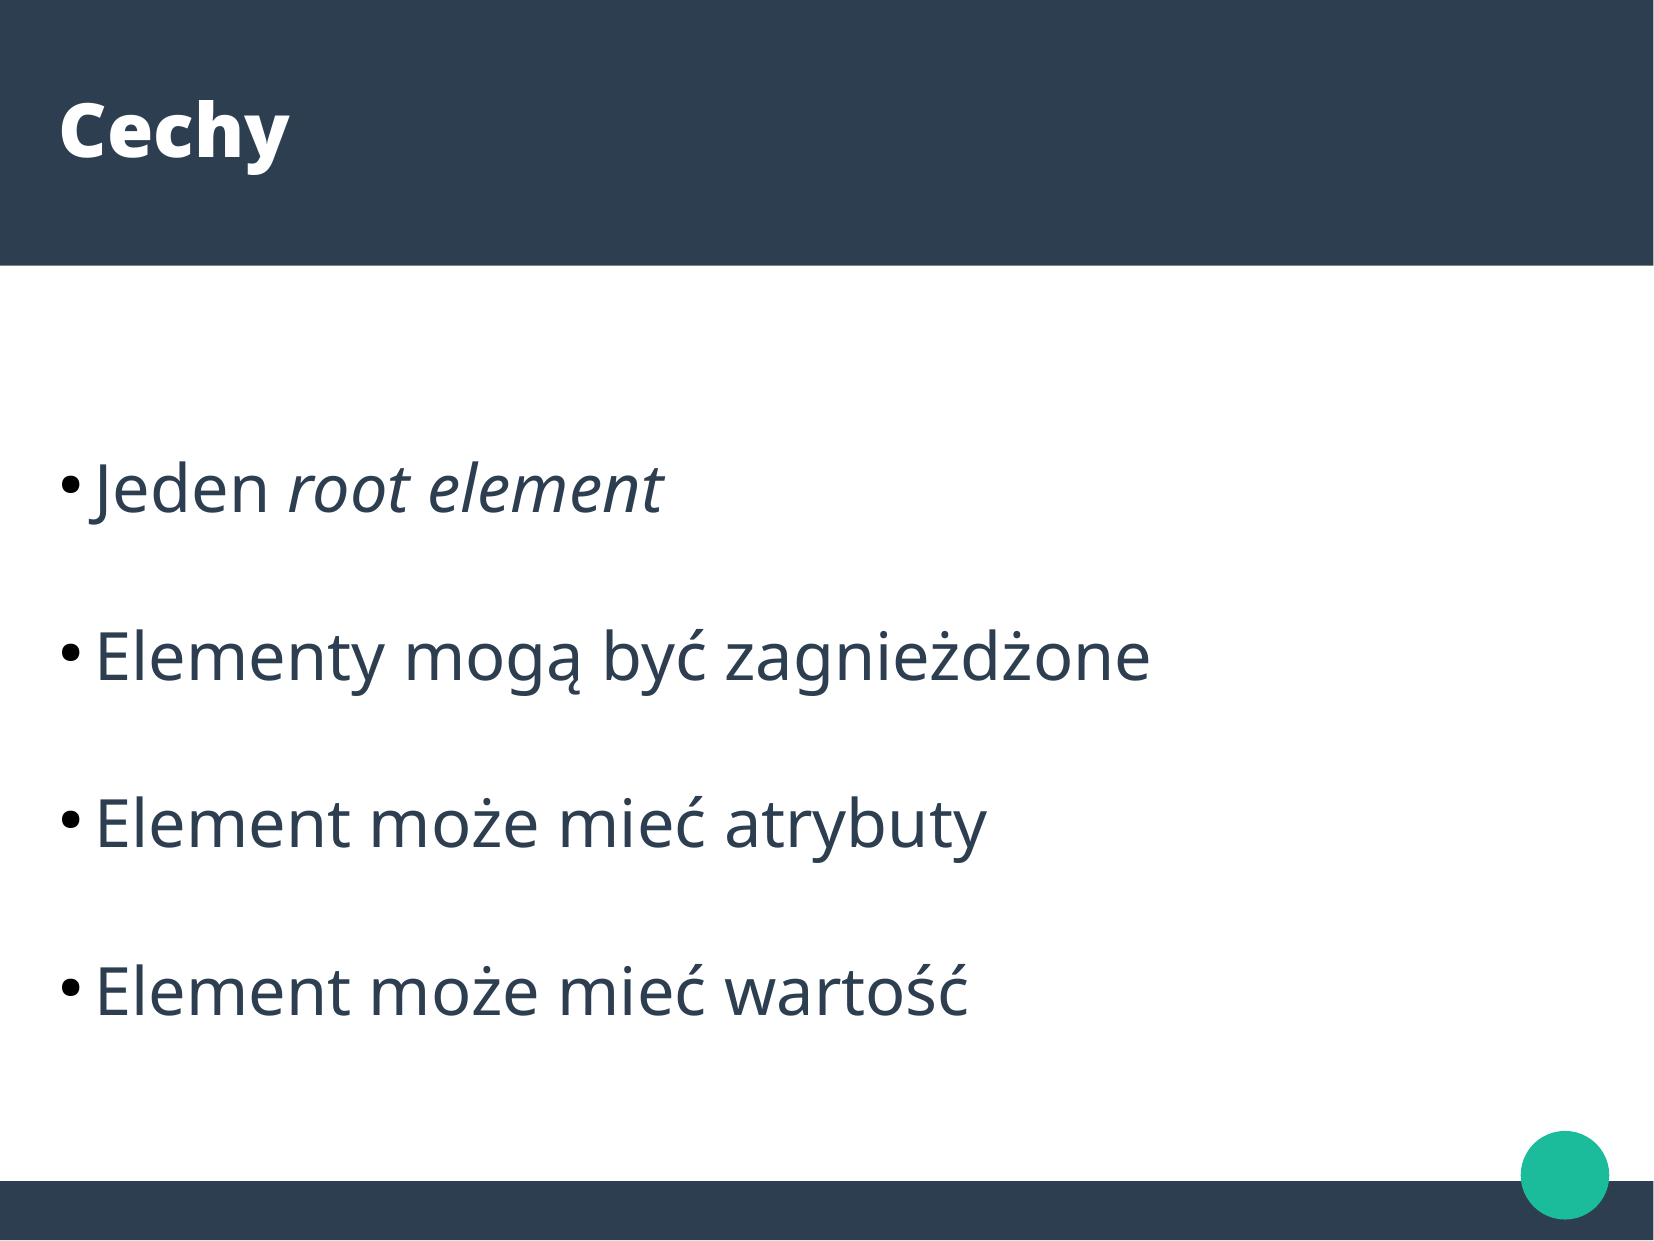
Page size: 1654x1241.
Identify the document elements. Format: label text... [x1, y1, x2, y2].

subtitle Jeden root element Elementy mogą być zagnieżdżone Element może mieć atrybuty Element może mieć wartość [59, 324, 1595, 1152]
title Cechy [59, 24, 1595, 232]
